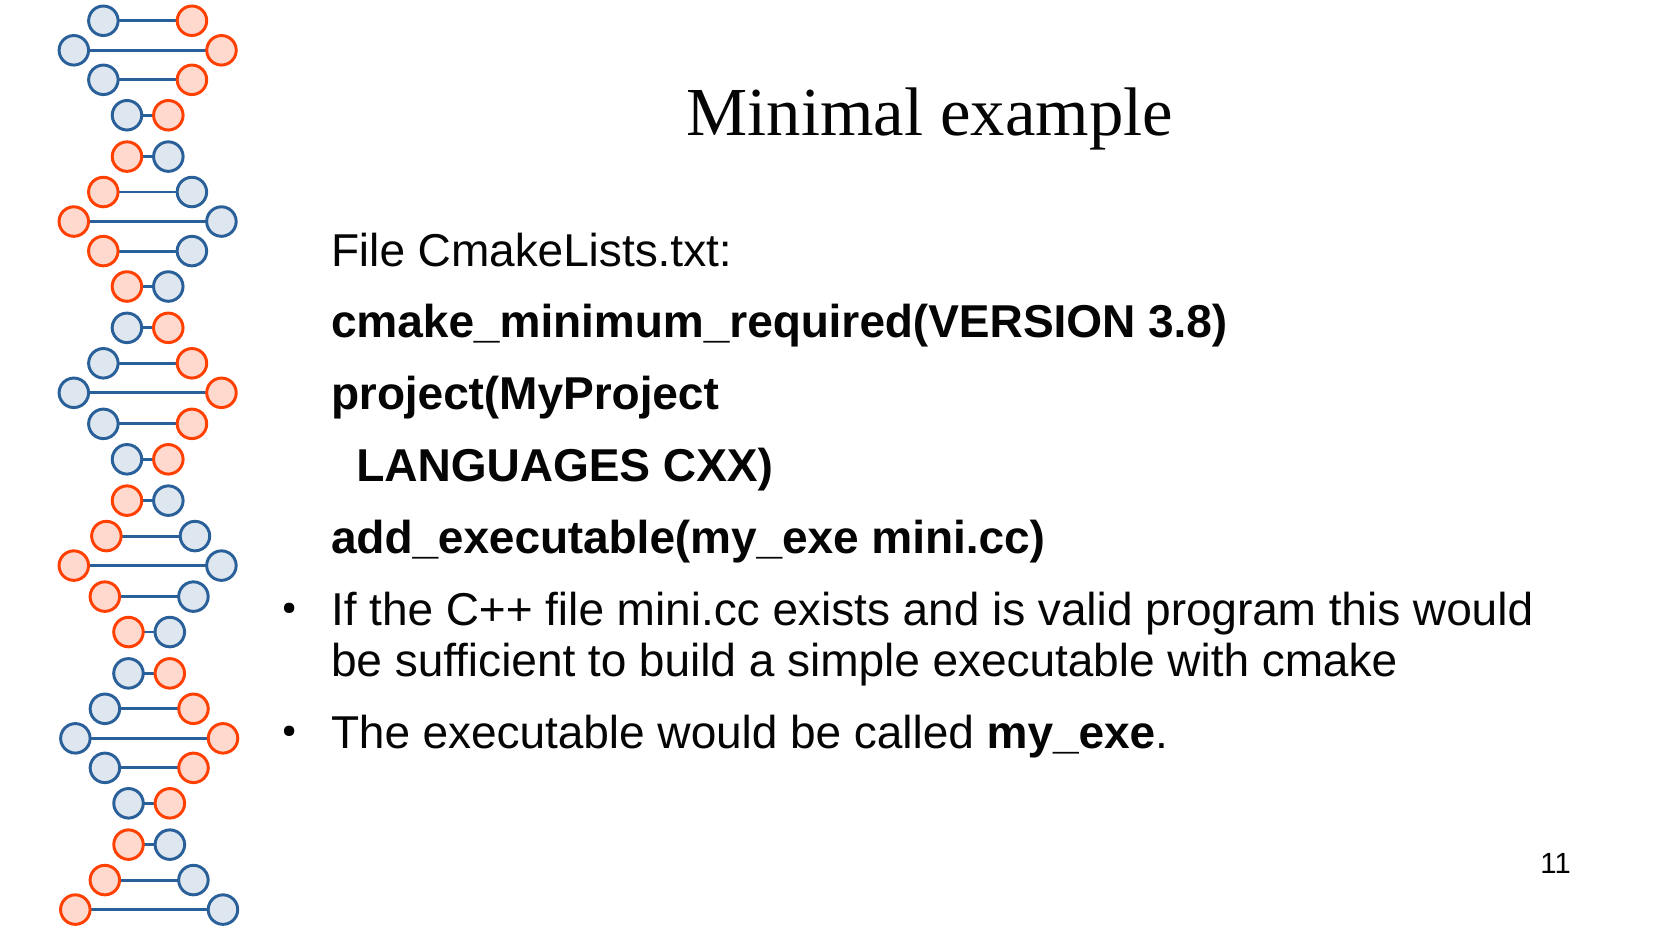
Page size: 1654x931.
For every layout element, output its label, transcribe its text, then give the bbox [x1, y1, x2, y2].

title Minimal example [265, 35, 1595, 189]
list File CmakeLists.txt: cmake_minimum_required(VERSION 3.8) project(MyProject LANGUAGES CXX) add_executable(my_exe mini.cc) If the C++ file mini.cc exists and is valid program this would be sufficient to build a simple executable with cmake The executable would be called my_exe. [265, 224, 1595, 764]
